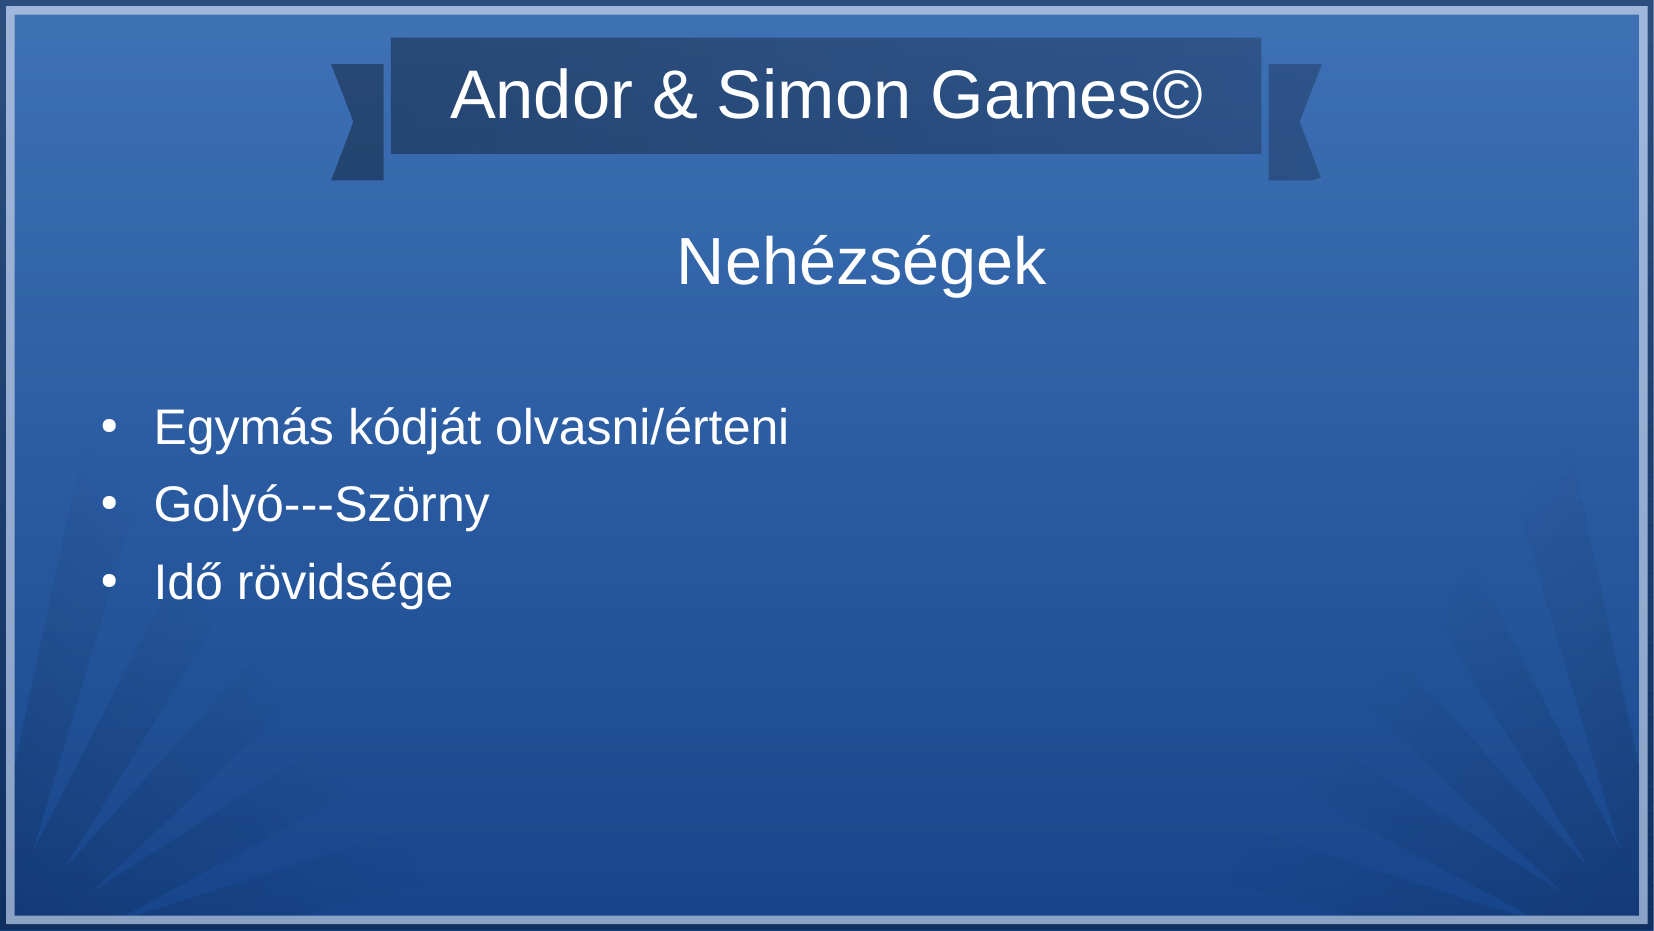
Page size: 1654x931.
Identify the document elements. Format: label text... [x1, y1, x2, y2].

list Nehézségek Egymás kódját olvasni/érteni Golyó---Szörny Idő rövidsége [82, 224, 1571, 848]
title Andor & Simon Games© [389, 35, 1264, 154]
